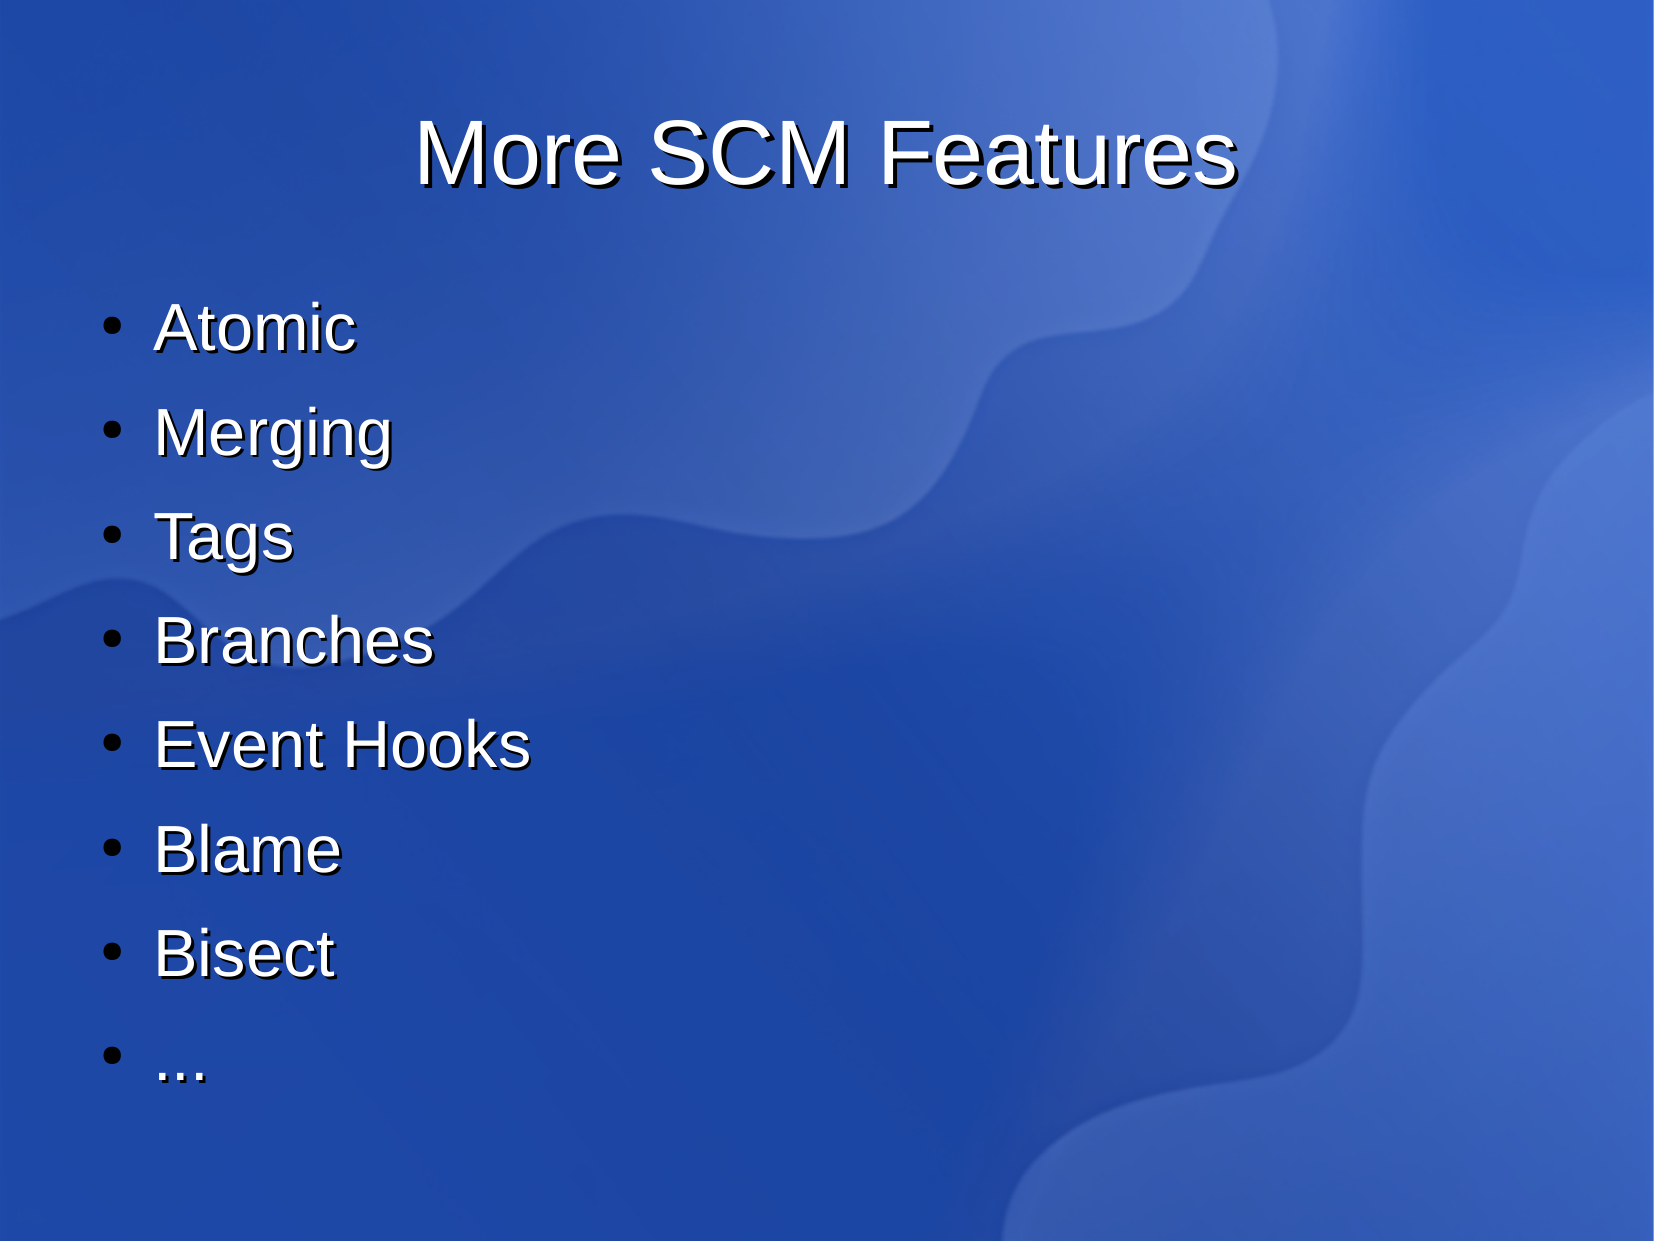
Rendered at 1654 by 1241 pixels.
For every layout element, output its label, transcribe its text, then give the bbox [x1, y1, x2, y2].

list Atomic Merging Tags Branches Event Hooks Blame Bisect ... [82, 290, 1571, 1162]
title More SCM Features [82, 56, 1571, 250]
picture [0, 0, 1654, 1241]
